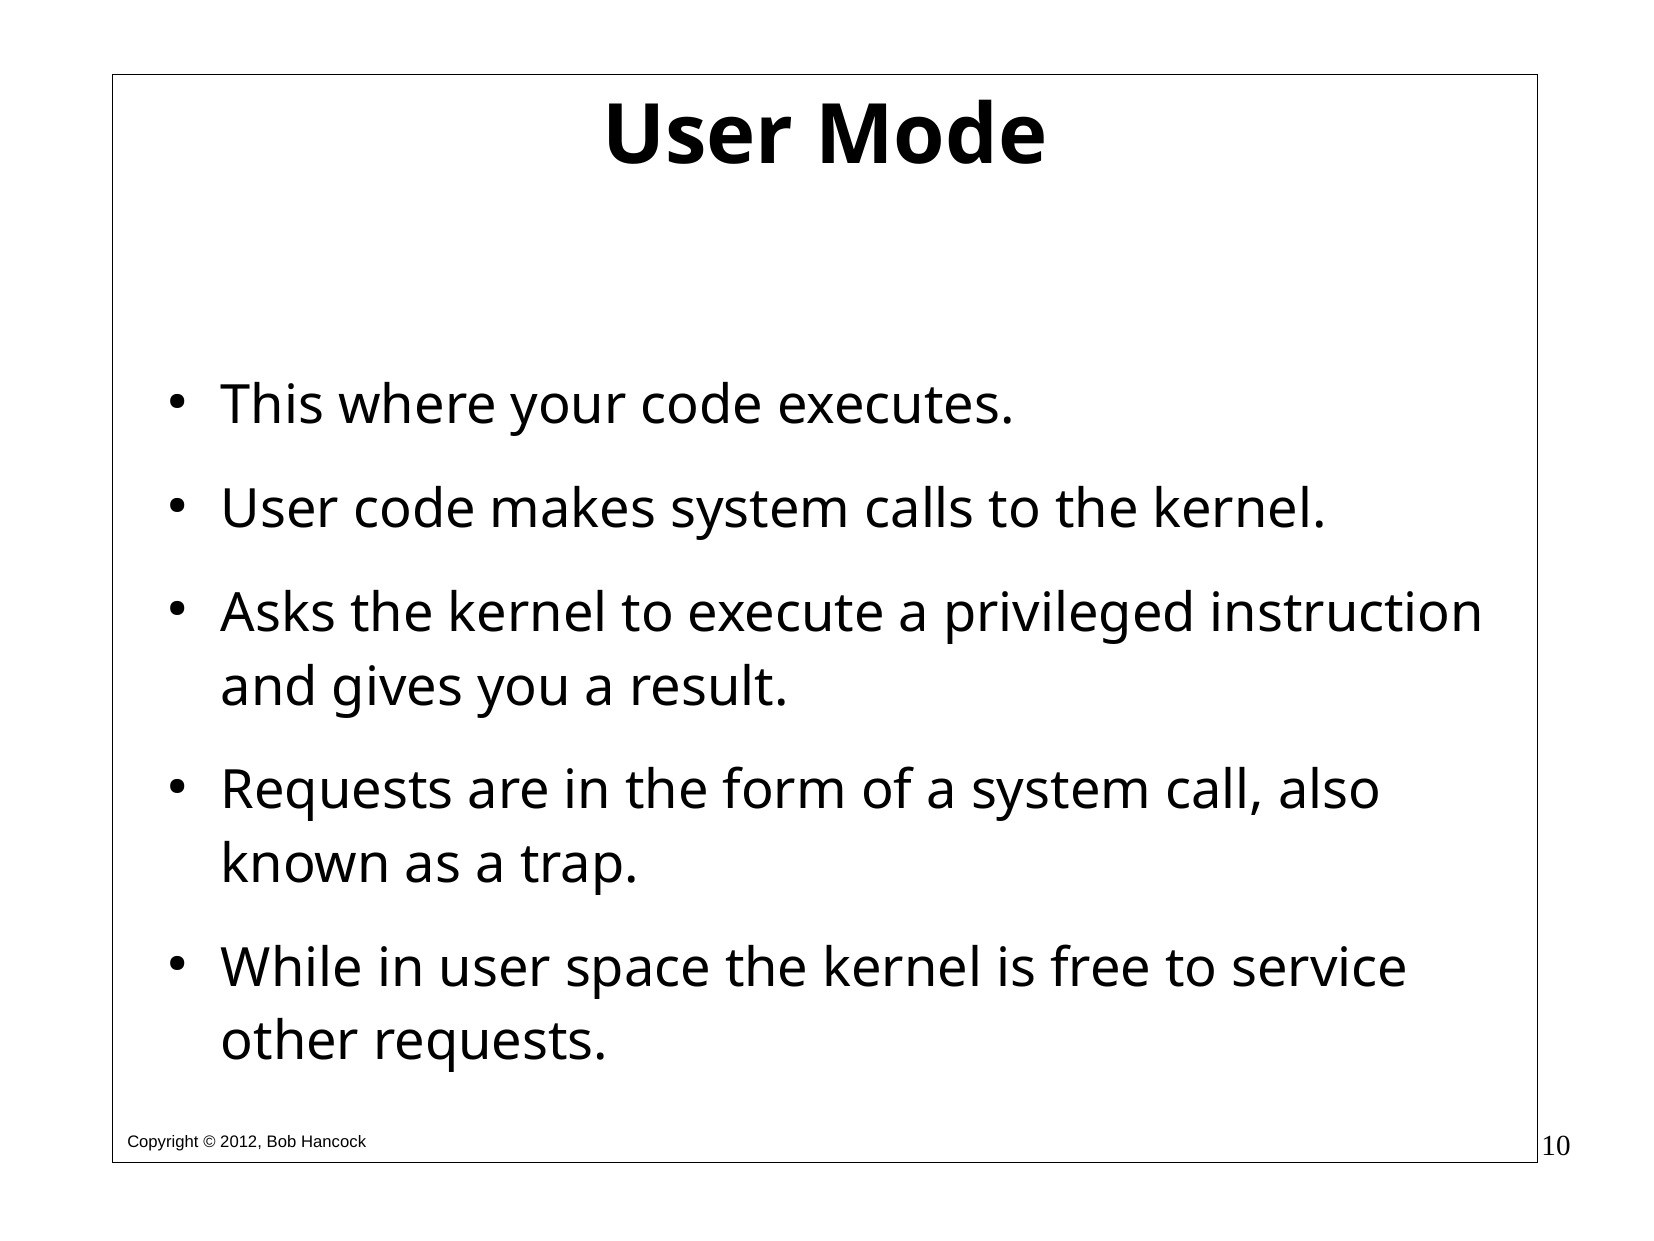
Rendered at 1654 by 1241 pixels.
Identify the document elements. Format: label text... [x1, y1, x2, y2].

text_box Copyright © 2012, Bob Hancock [112, 1125, 382, 1159]
title User Mode [112, 75, 1538, 188]
list This where your code executes. User code makes system calls to the kernel. Asks the kernel to execute a privileged instruction and gives you a result. Requests are in the form of a system call, also known as a trap. While in user space the kernel is free to service other requests. [150, 262, 1501, 1126]
